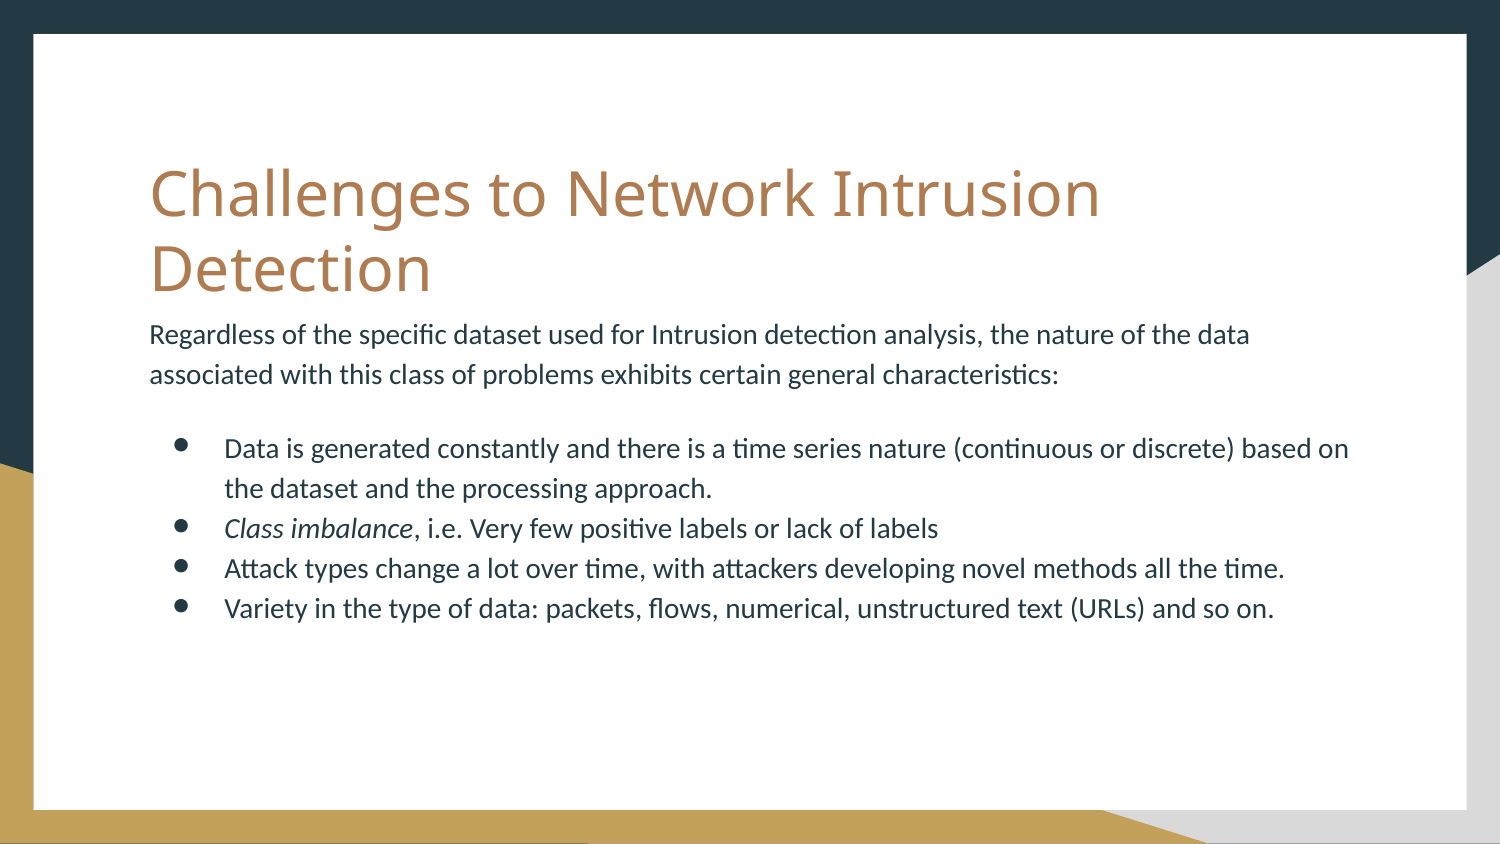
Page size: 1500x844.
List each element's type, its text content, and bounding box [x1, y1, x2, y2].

title Challenges to Network Intrusion Detection [134, 138, 1366, 295]
list Regardless of the specific dataset used for Intrusion detection analysis, the nature of the data associated with this class of problems exhibits certain general characteristics: Data is generated constantly and there is a time series nature (continuous or discrete) based on the dataset and the processing approach. Class imbalance, i.e. Very few positive labels or lack of labels Attack types change a lot over time, with attackers developing novel methods all the time. Variety in the type of data: packets, flows, numerical, unstructured text (URLs) and so on. [134, 295, 1366, 697]
